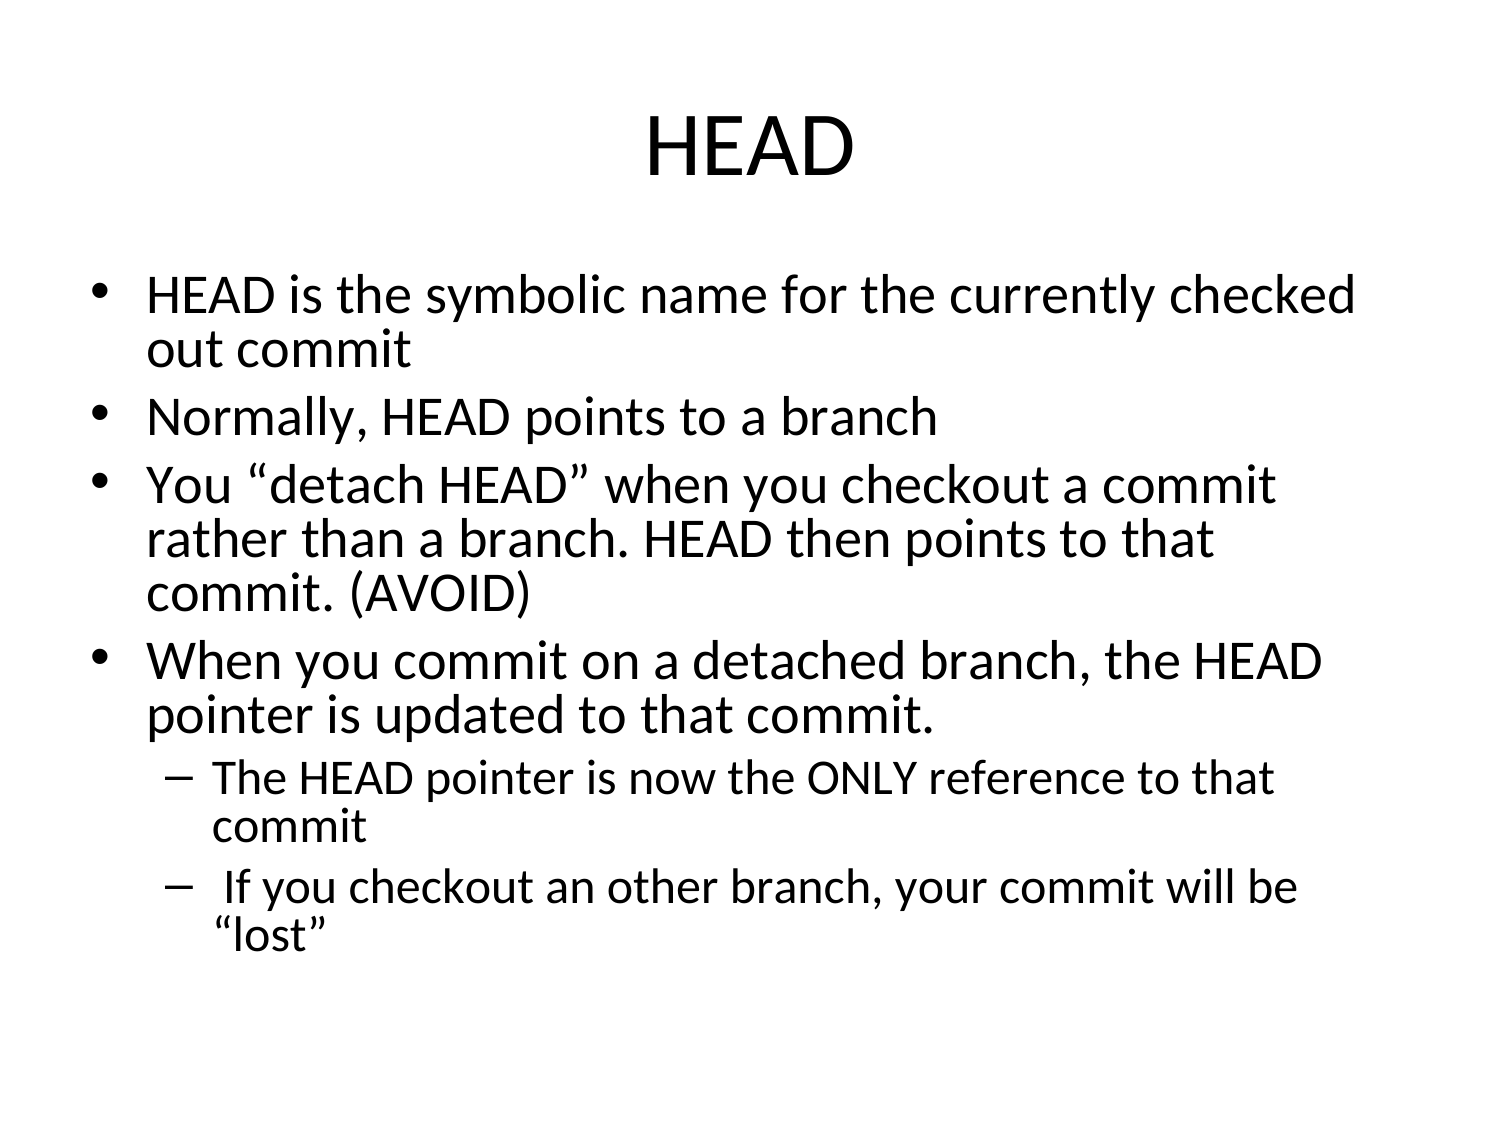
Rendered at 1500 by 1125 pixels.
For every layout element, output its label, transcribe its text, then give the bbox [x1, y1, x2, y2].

list HEAD is the symbolic name for the currently checked out commit Normally, HEAD points to a branch You “detach HEAD” when you checkout a commit rather than a branch. HEAD then points to that commit. (AVOID) When you commit on a detached branch, the HEAD pointer is updated to that commit. The HEAD pointer is now the ONLY reference to that commit If you checkout an other branch, your commit will be “lost” [75, 262, 1426, 1006]
title HEAD [75, 45, 1426, 233]
